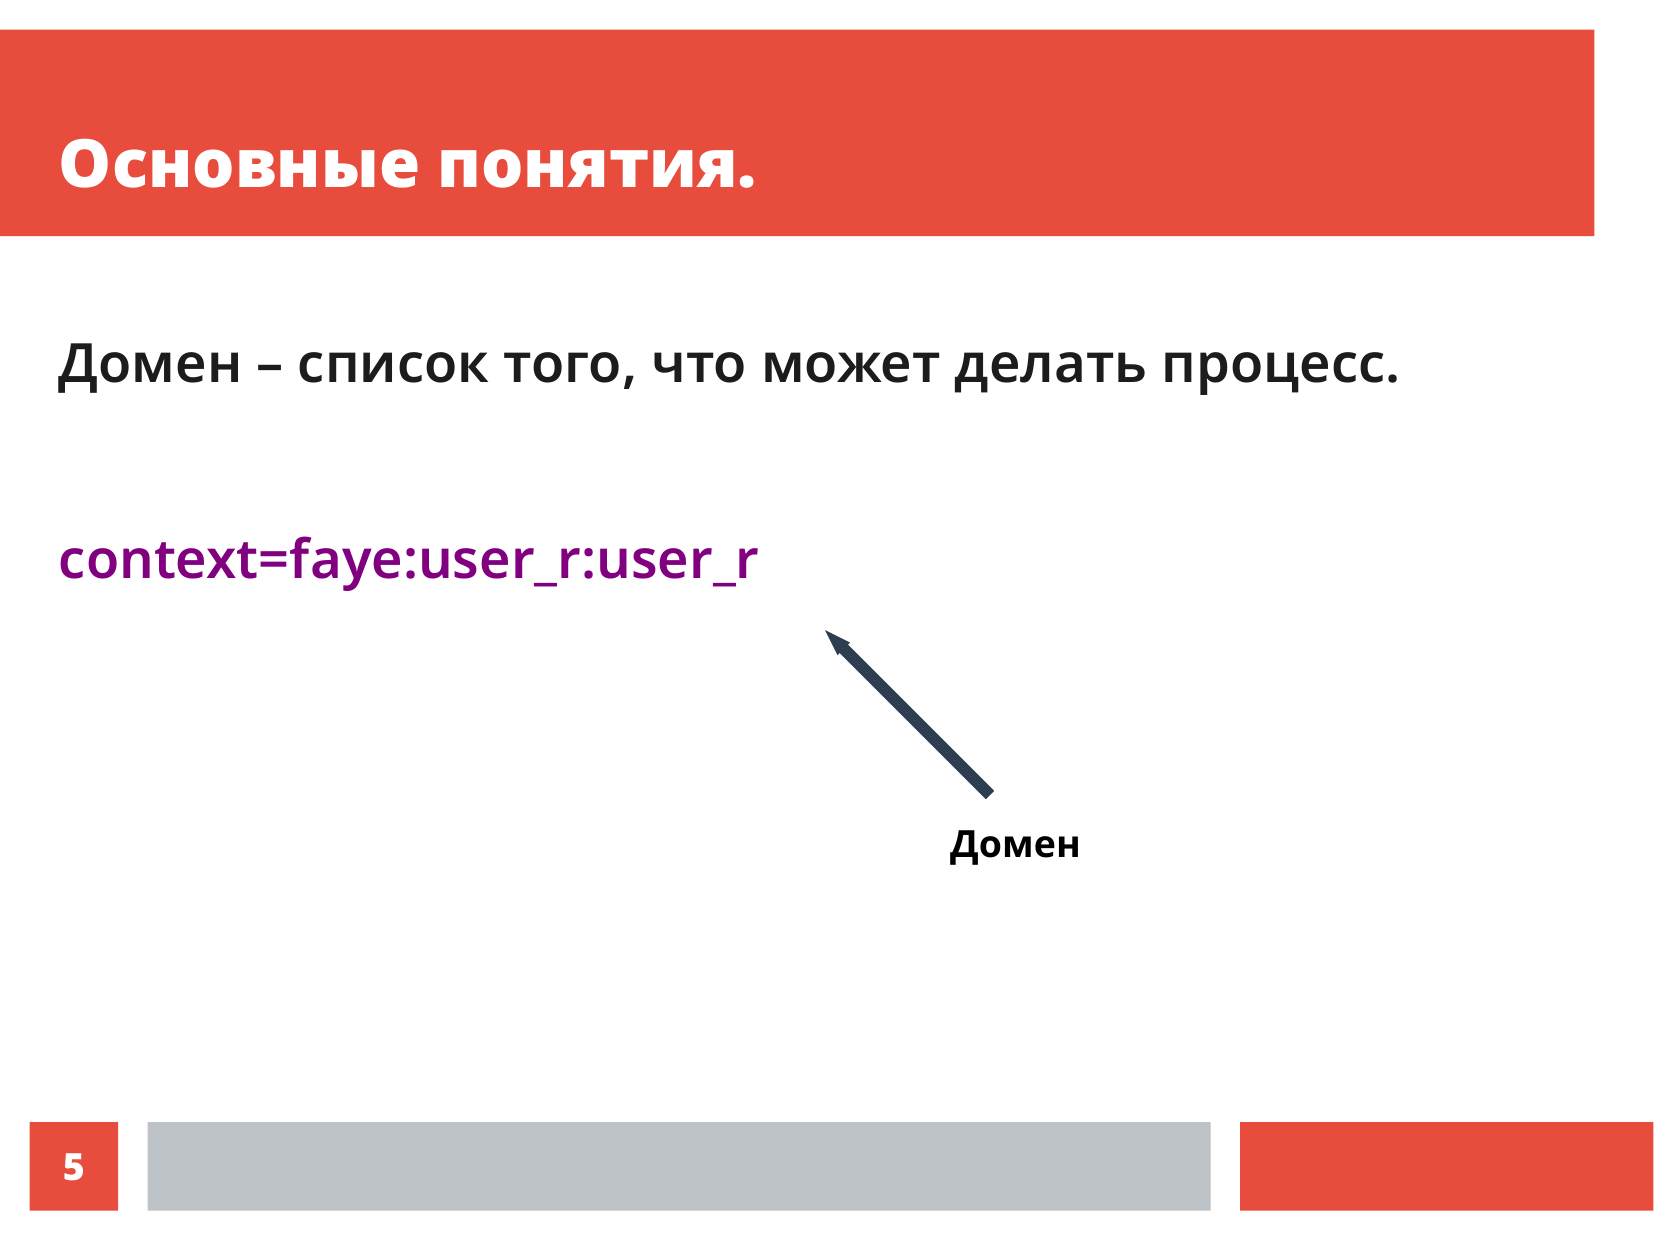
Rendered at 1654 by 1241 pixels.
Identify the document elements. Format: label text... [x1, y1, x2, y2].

list Домен – список того, что может делать процесс. сontext=faye:user_r:user_r [59, 324, 1565, 1093]
title Основные понятия. [59, 59, 1595, 207]
text_box Домен [935, 810, 1161, 869]
